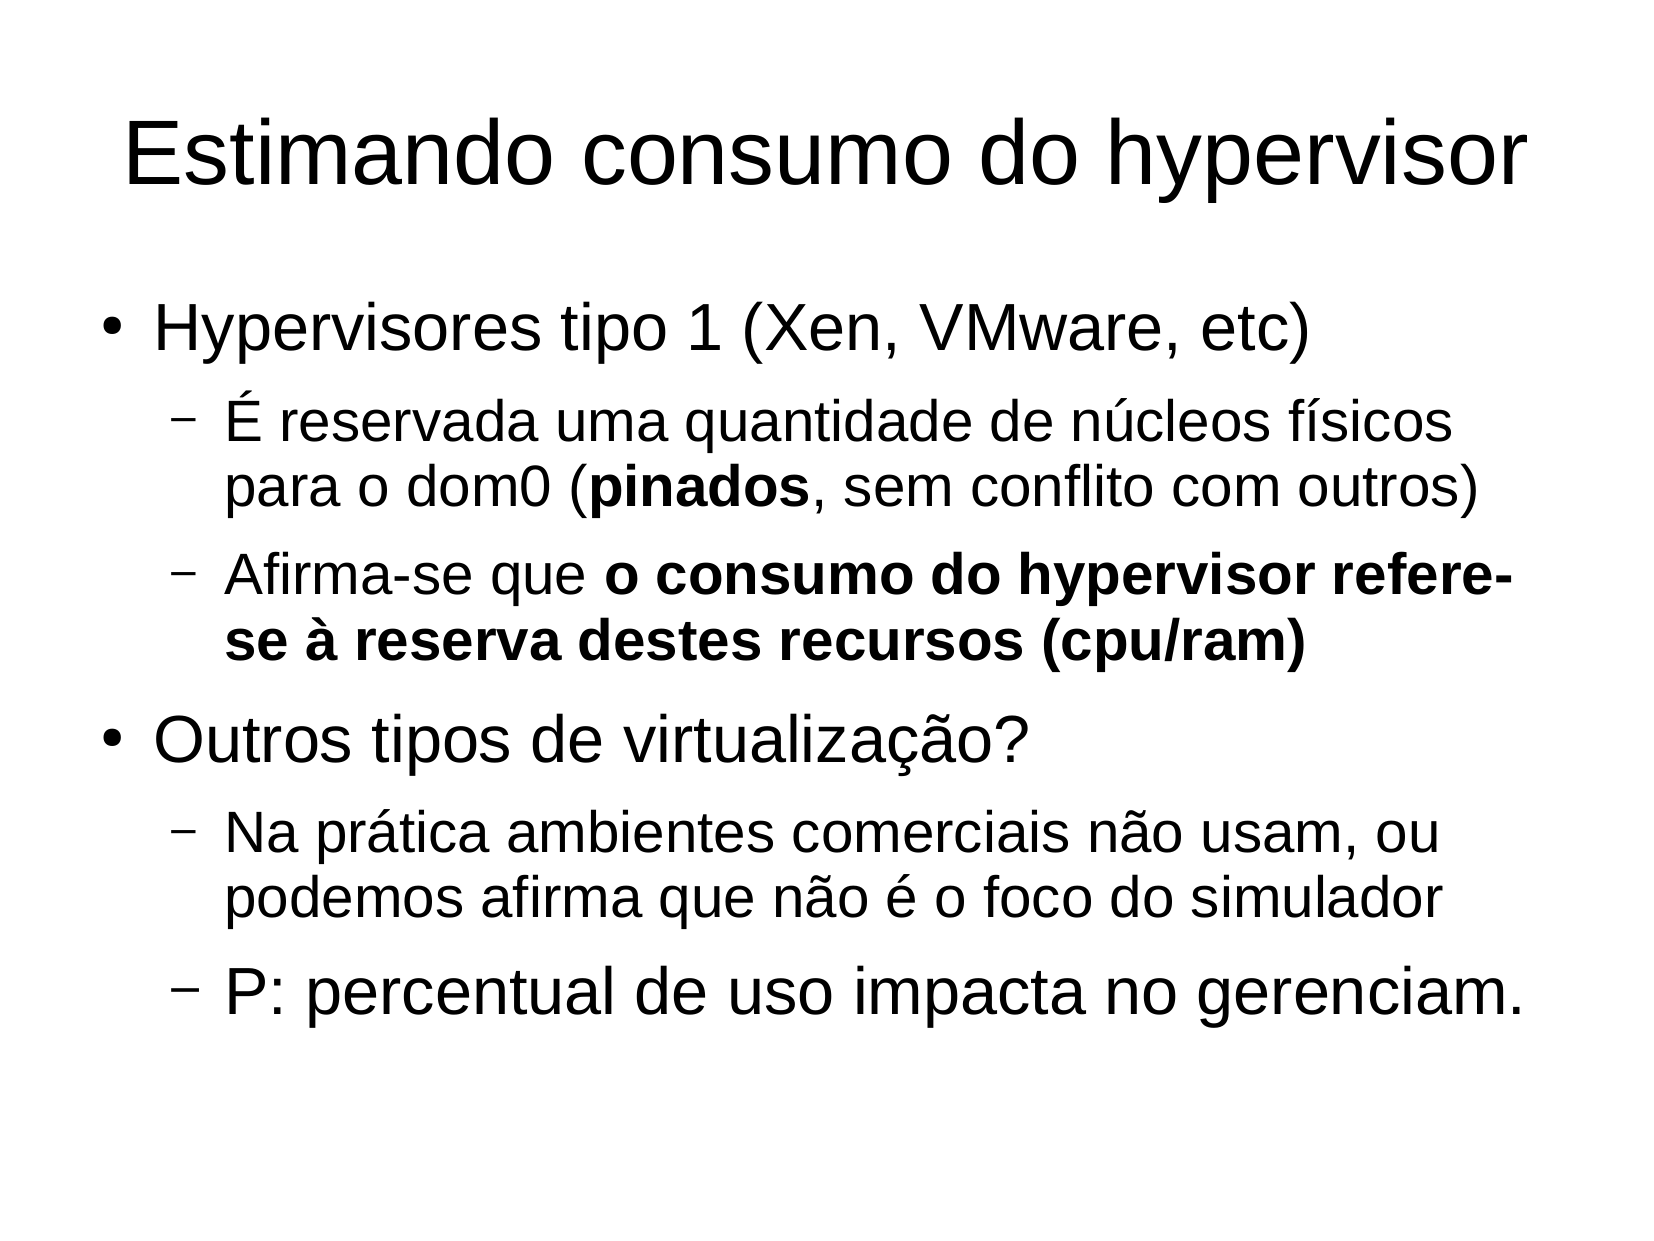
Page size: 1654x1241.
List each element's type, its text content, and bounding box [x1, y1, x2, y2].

list Hypervisores tipo 1 (Xen, VMware, etc) É reservada uma quantidade de núcleos físicos para o dom0 (pinados, sem conflito com outros) Afirma-se que o consumo do hypervisor refere-se à reserva destes recursos (cpu/ram) Outros tipos de virtualização? Na prática ambientes comerciais não usam, ou podemos afirma que não é o foco do simulador P: percentual de uso impacta no gerenciam. [82, 290, 1571, 1182]
title Estimando consumo do hypervisor [82, 49, 1571, 257]
